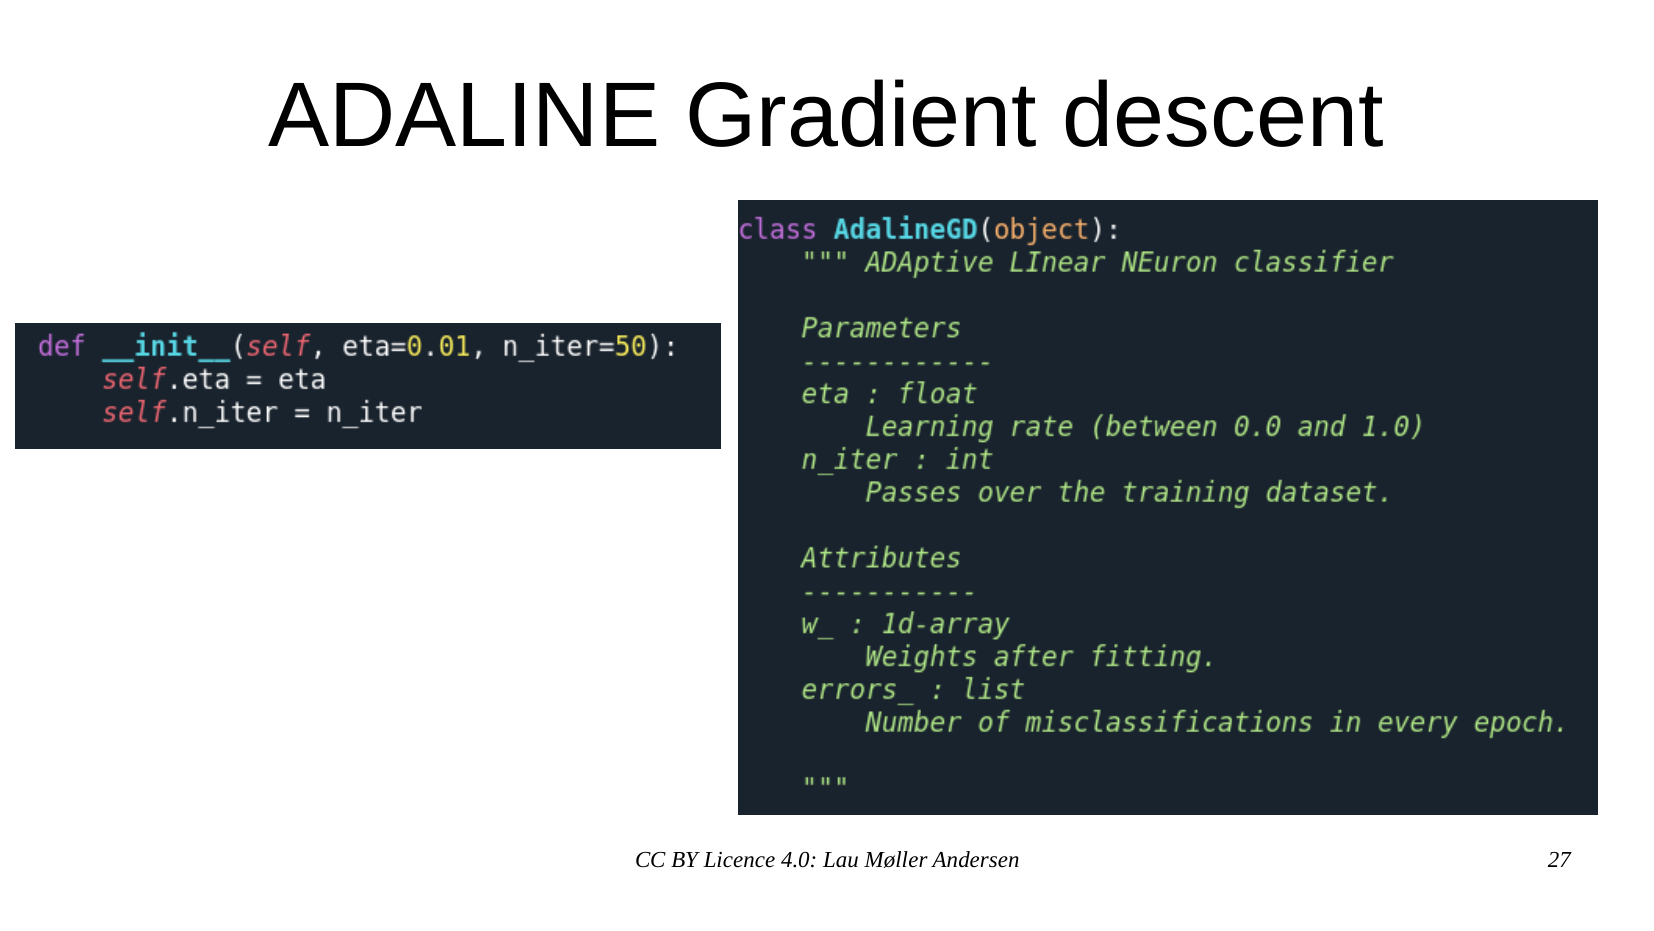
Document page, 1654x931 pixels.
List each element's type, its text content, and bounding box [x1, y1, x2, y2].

title ADALINE Gradient descent [82, 37, 1571, 193]
picture [738, 200, 1598, 815]
picture [15, 323, 721, 449]
